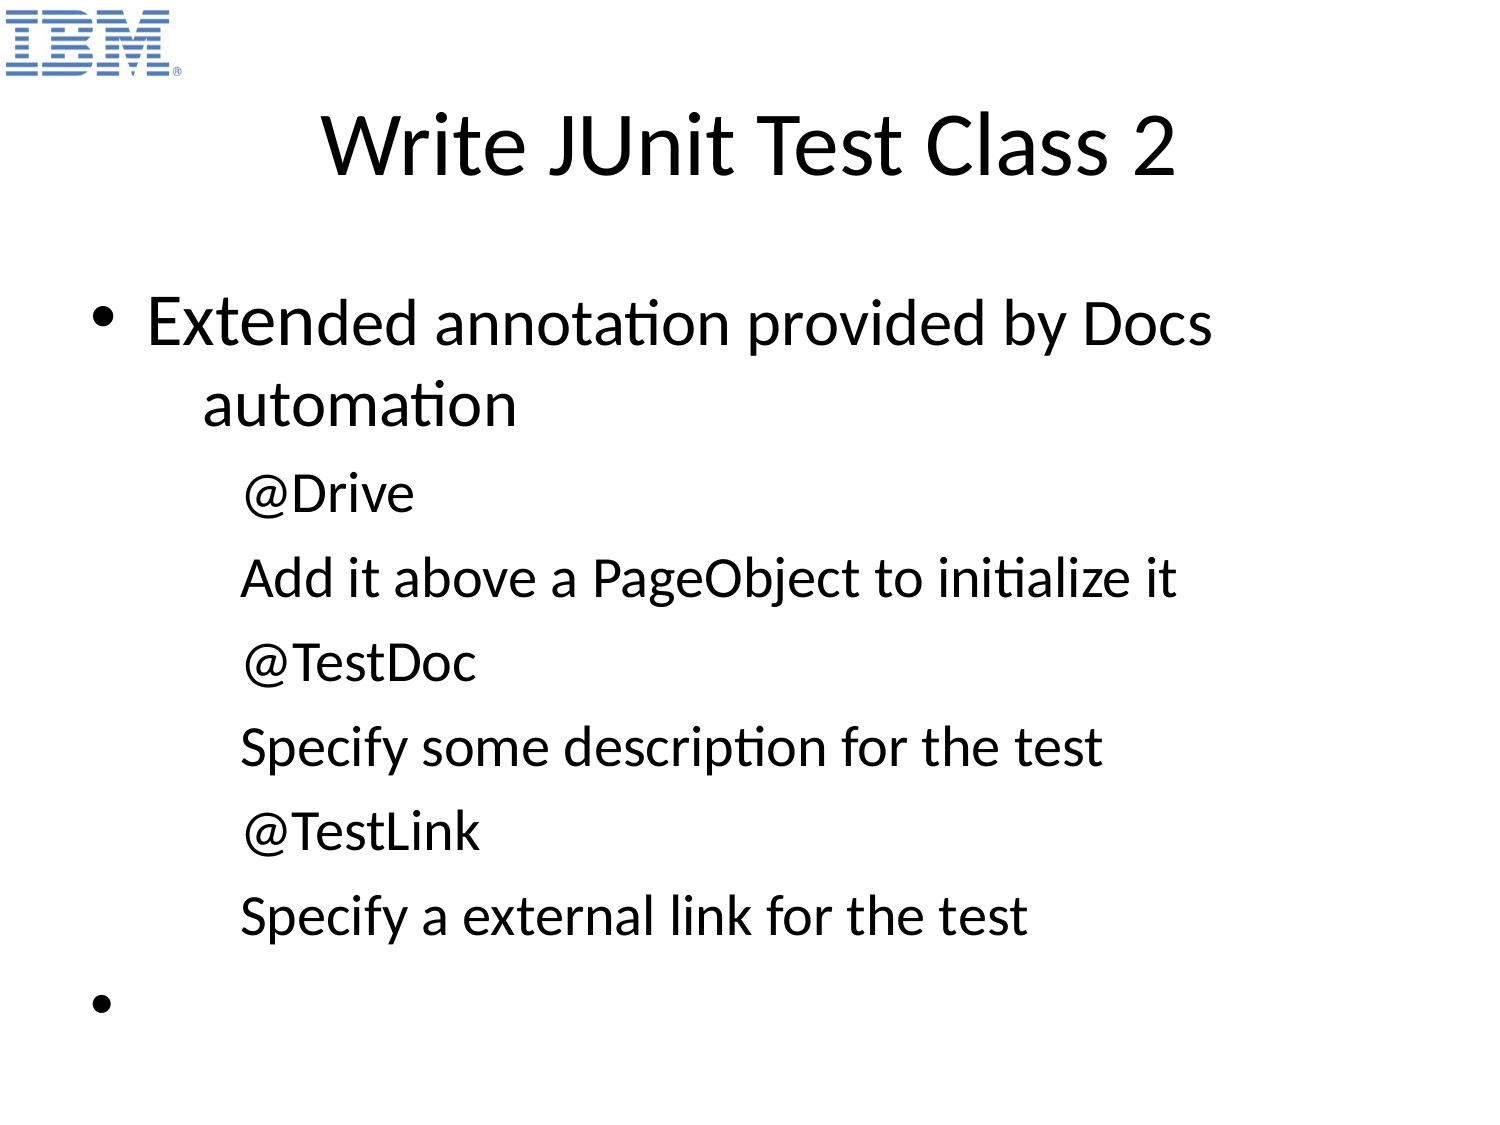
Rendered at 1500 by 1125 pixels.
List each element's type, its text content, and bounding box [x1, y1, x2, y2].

title Write JUnit Test Class 2 [75, 45, 1426, 233]
list Extended annotation provided by Docs automation @Drive Add it above a PageObject to initialize it @TestDoc Specify some description for the test @TestLink Specify a external link for the test [75, 262, 1426, 1005]
